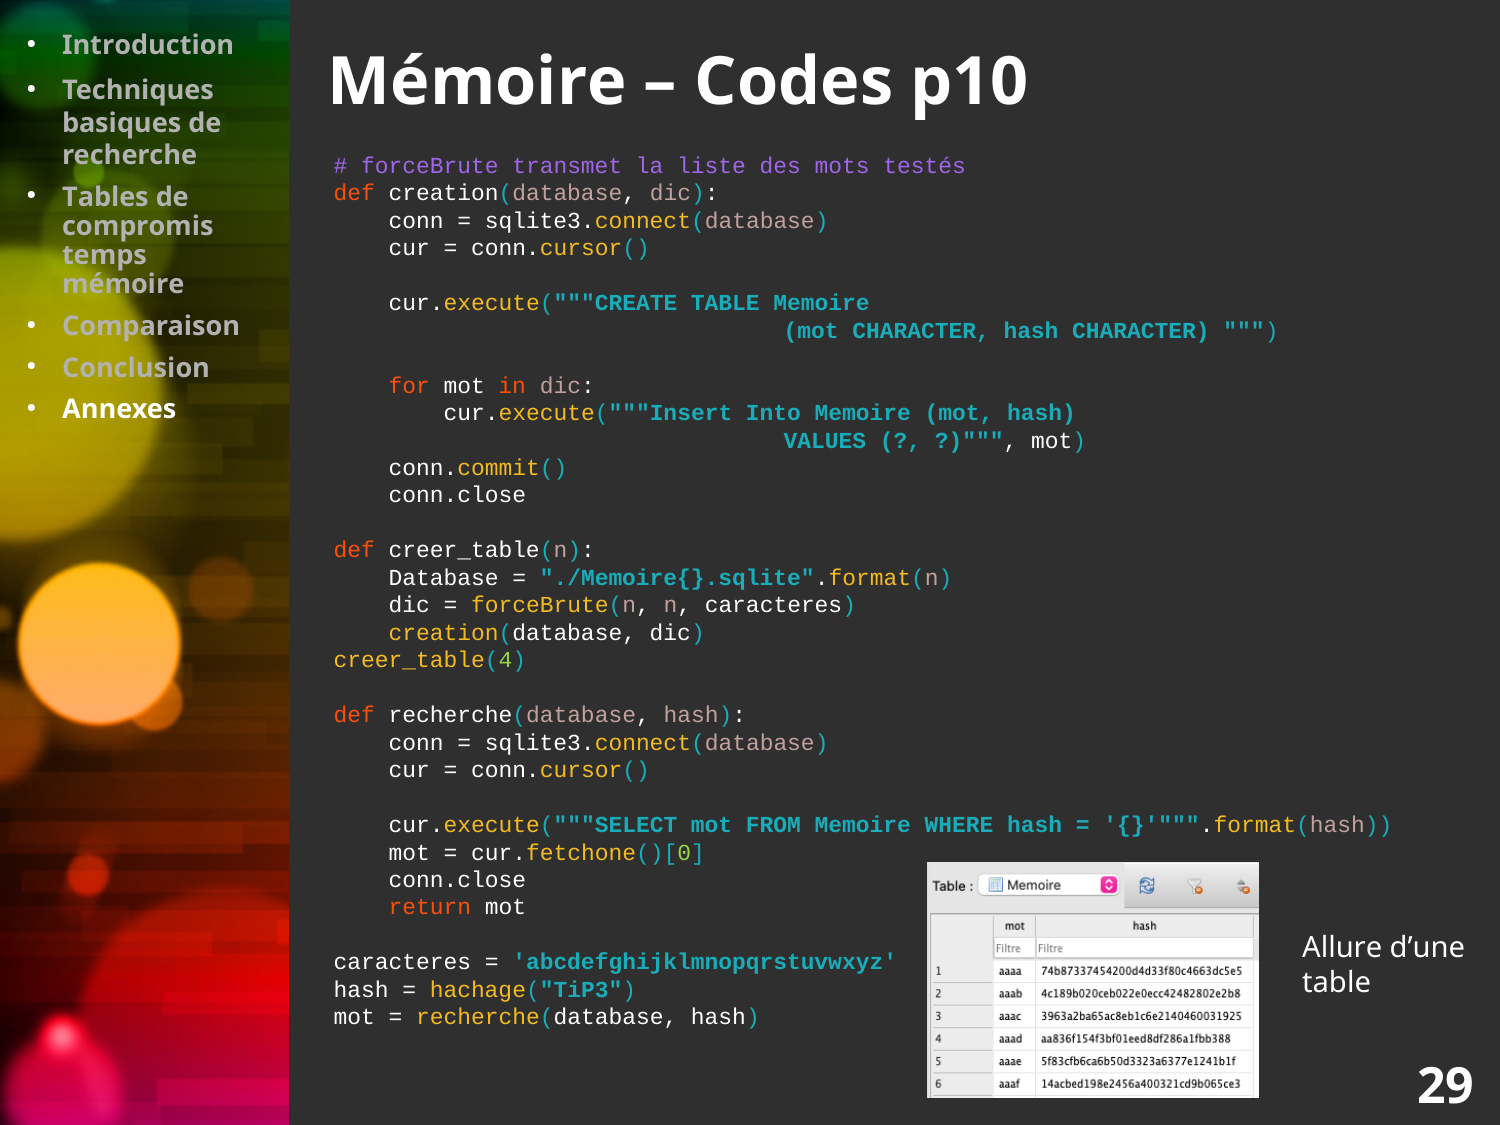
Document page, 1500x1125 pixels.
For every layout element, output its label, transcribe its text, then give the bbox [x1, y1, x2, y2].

text_box Introduction Techniques basiques de recherche Tables de compromis temps mémoire Comparaison Conclusion Annexes [11, 23, 284, 449]
picture [927, 862, 1259, 1099]
text_box <numéro> [1417, 1054, 1500, 1109]
text_box # forceBrute transmet la liste des mots testés def creation(database, dic): conn = sqlite3.connect(database) cur = conn.cursor() cur.execute("""CREATE TABLE Memoire (mot CHARACTER, hash CHARACTER) """) for mot in dic: cur.execute("""Insert Into Memoire (mot, hash) VALUES (?, ?)""", mot) conn.commit() conn.close def creer_table(n): Database = "./Memoire{}.sqlite".format(n) dic = forceBrute(n, n, caracteres) creation(database, dic) creer_table(4) def recherche(database, hash): conn = sqlite3.connect(database) cur = conn.cursor() cur.execute("""SELECT mot FROM Memoire WHERE hash = '{}'""".format(hash)) mot = cur.fetchone()[0] conn.close return mot caracteres = 'abcdefghijklmnopqrstuvwxyz' hash = hachage("TiP3") mot = recherche(database, hash) [318, 143, 1453, 1093]
picture [0, 0, 289, 1125]
title Mémoire – Codes p10 [312, 19, 1471, 138]
text_box [289, 0, 1500, 1125]
text_box Allure d’une table [1287, 921, 1489, 1007]
